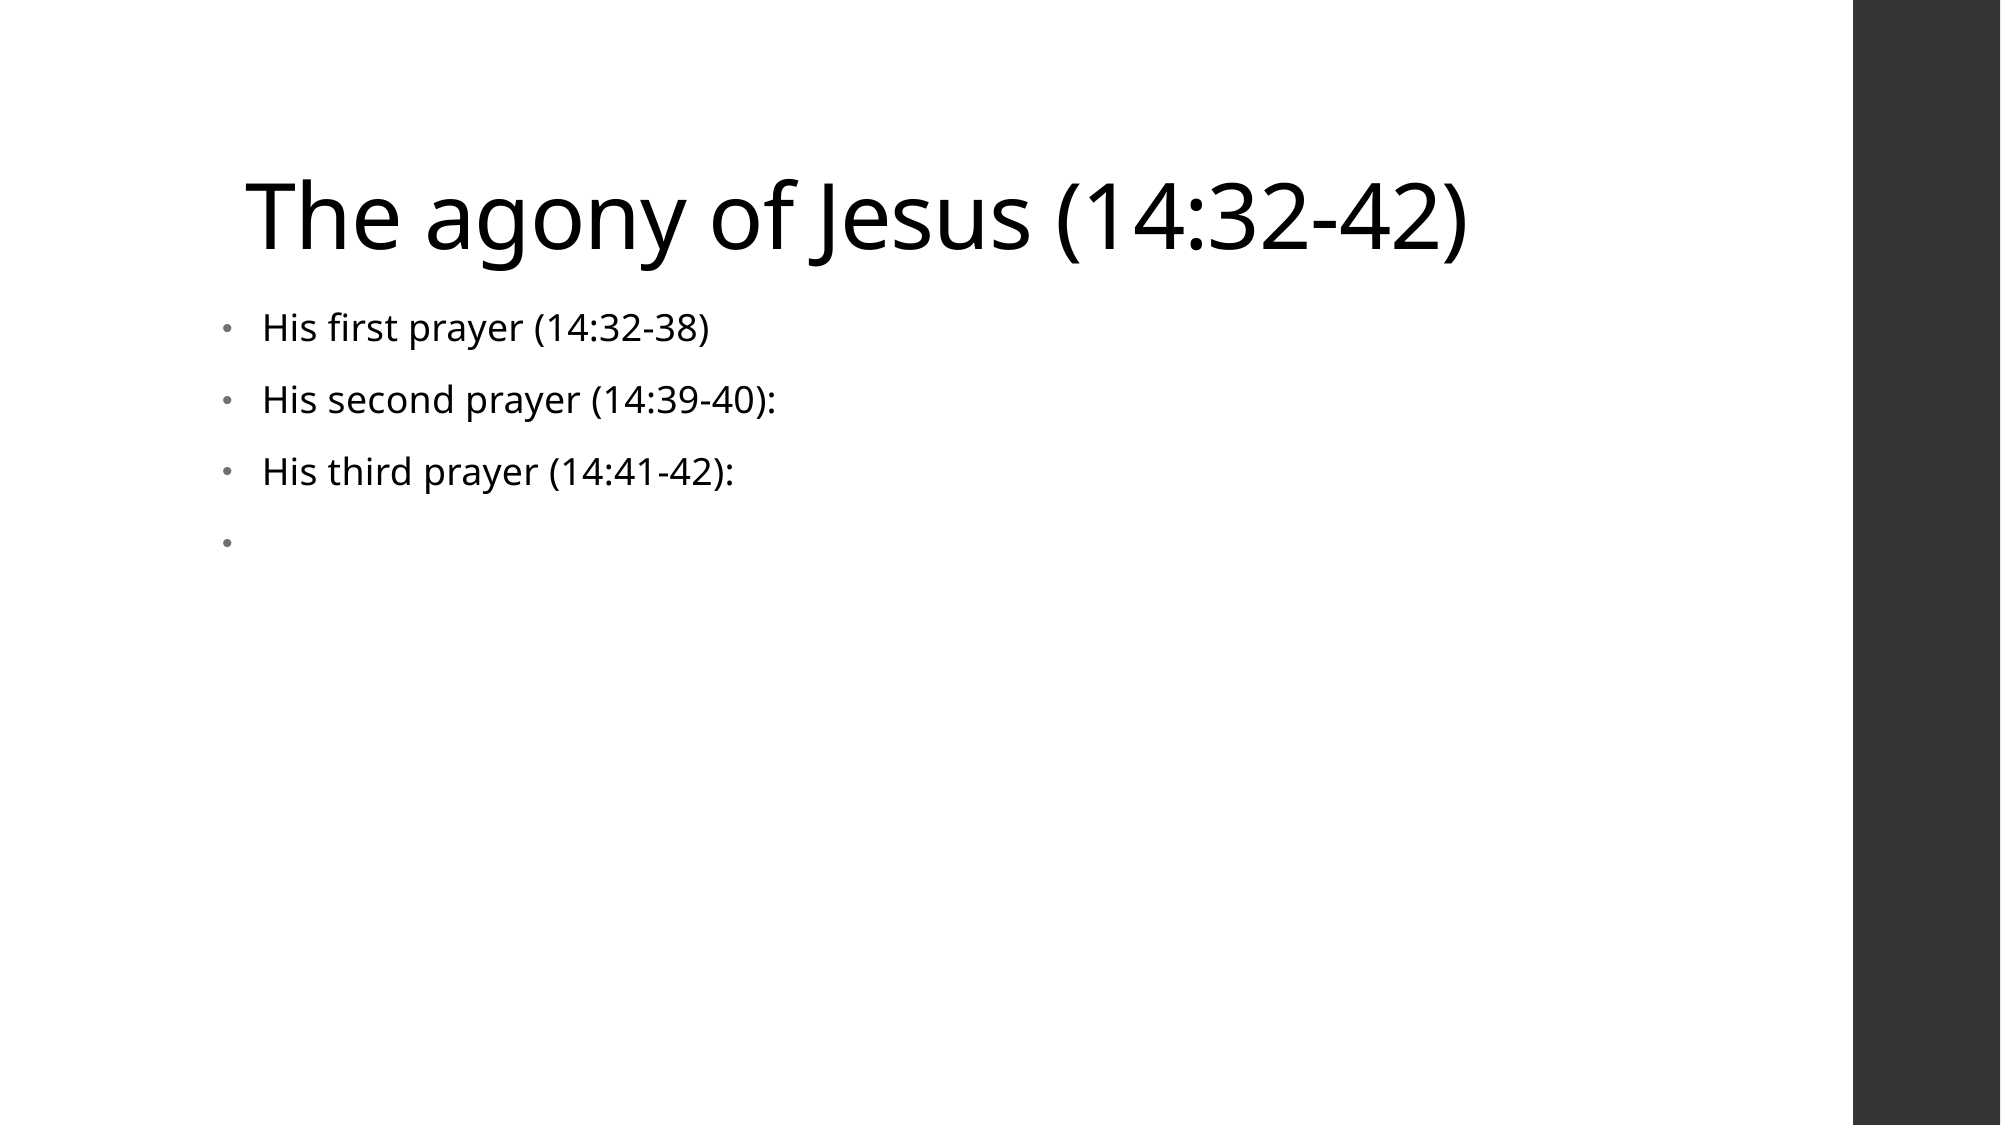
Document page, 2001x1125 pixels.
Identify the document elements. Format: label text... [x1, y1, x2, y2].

title The agony of Jesus (14:32-42) [206, 60, 1797, 278]
list His first prayer (14:32-38) His second prayer (14:39-40): His third prayer (14:41-42): [206, 299, 1617, 1014]
